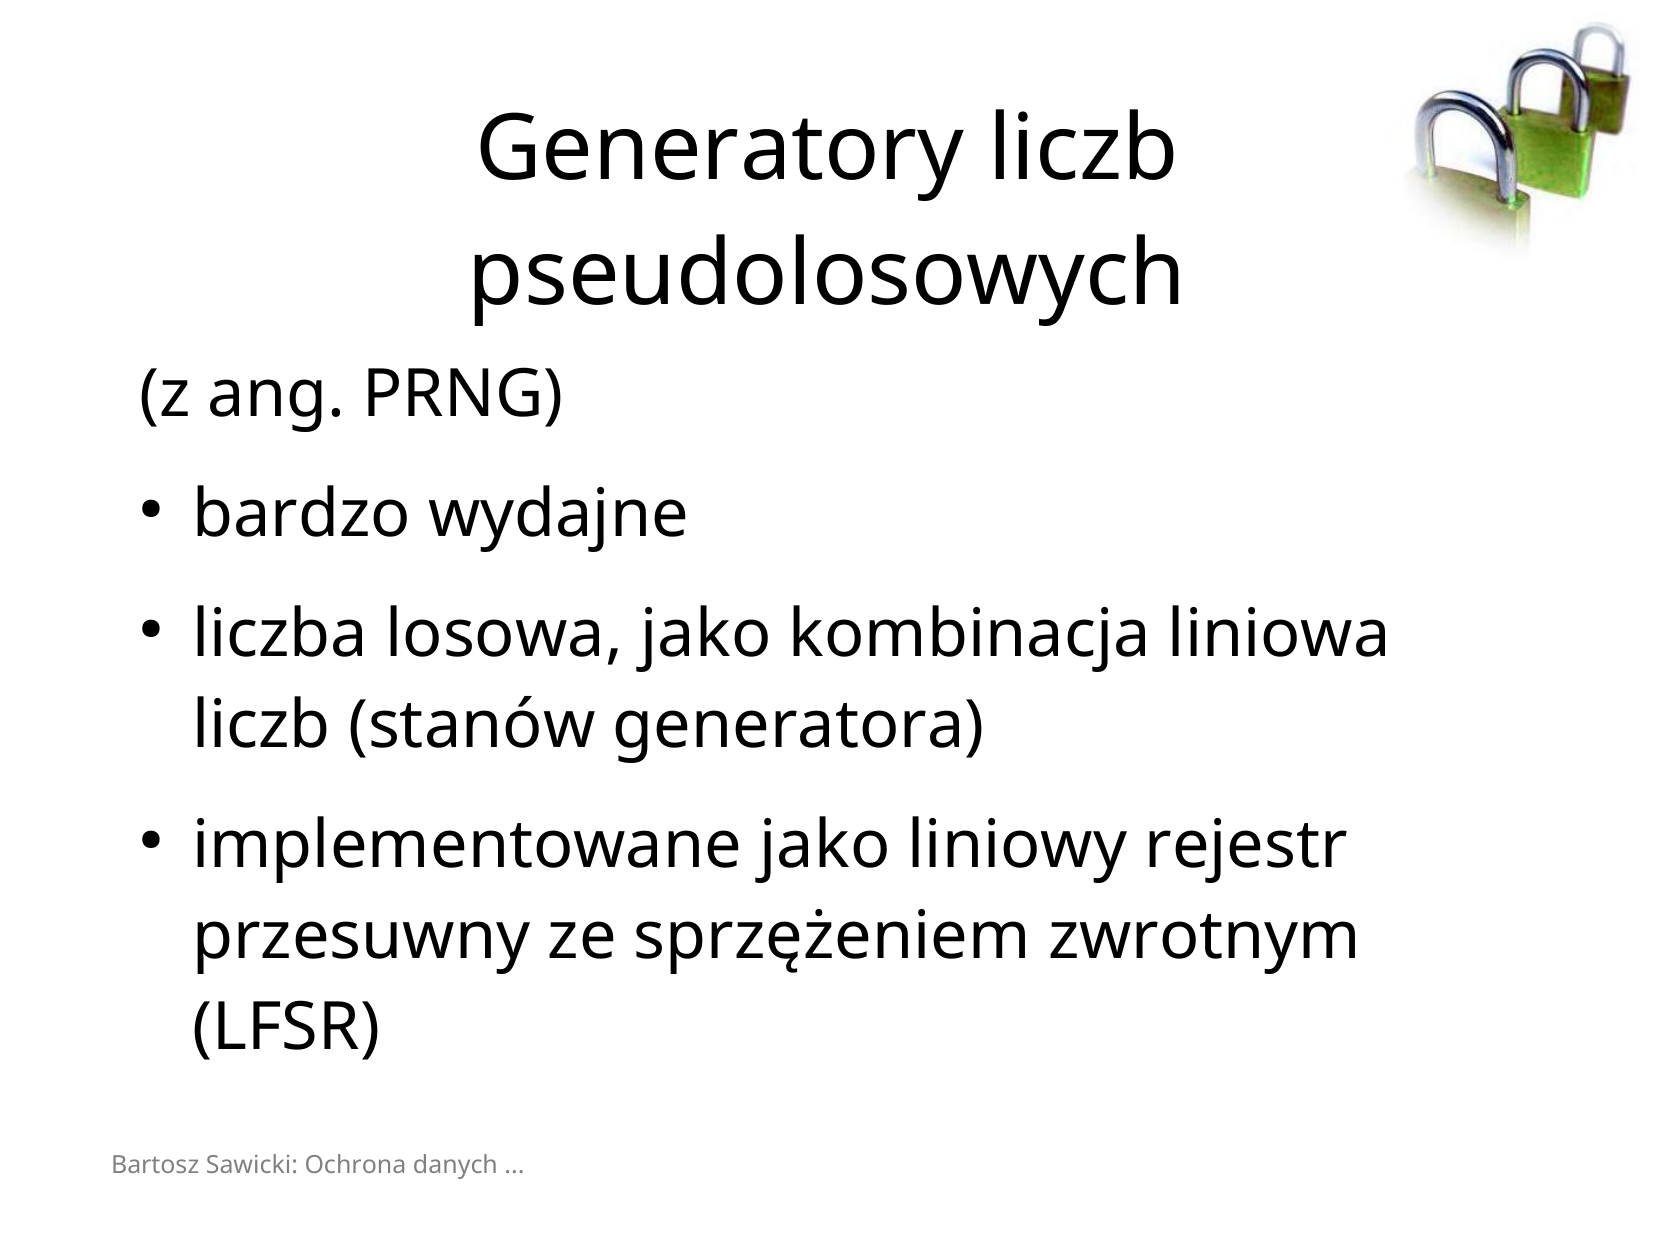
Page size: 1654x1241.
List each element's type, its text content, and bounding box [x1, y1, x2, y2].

picture [1385, 14, 1640, 266]
title Generatory liczb pseudolosowych [121, 94, 1534, 319]
list (z ang. PRNG) bardzo wydajne liczba losowa, jako kombinacja liniowa liczb (stanów generatora) implementowane jako liniowy rejestr przesuwny ze sprzężeniem zwrotnym (LFSR) [121, 344, 1534, 1127]
